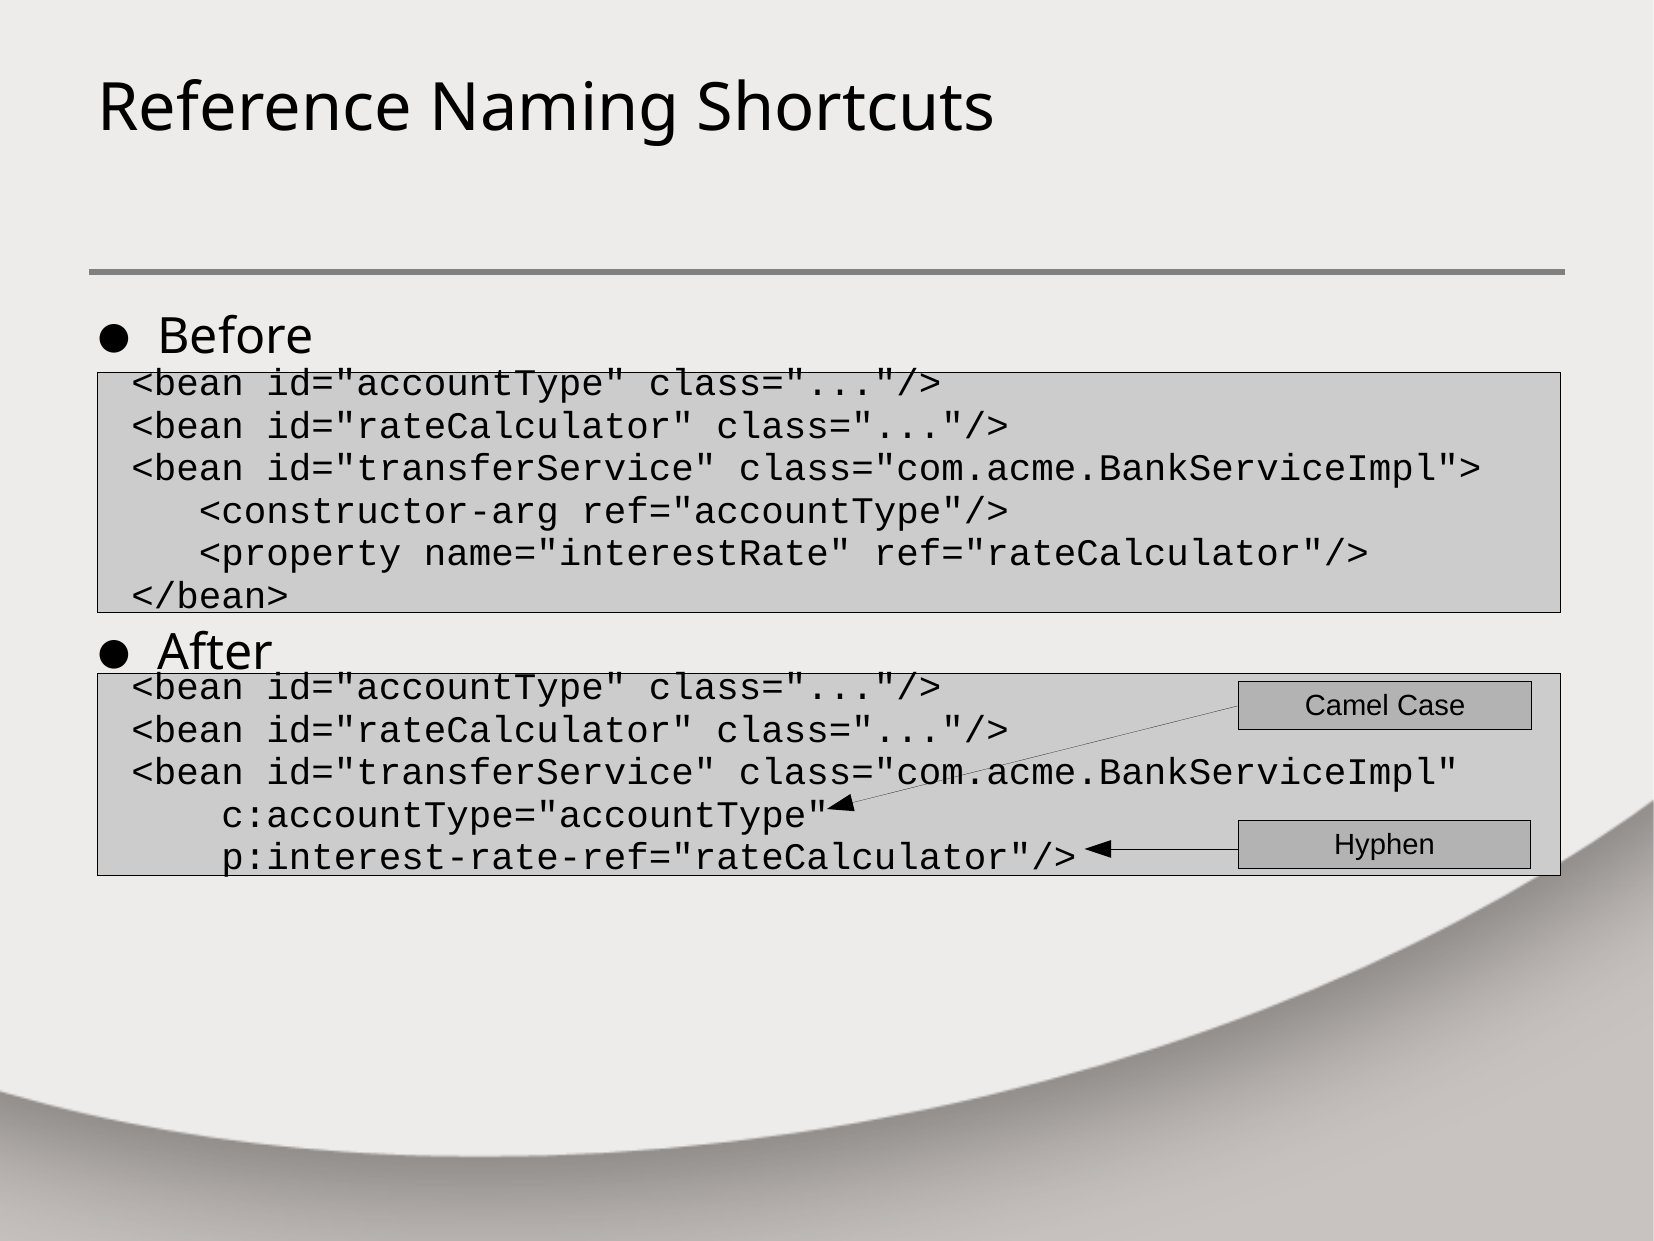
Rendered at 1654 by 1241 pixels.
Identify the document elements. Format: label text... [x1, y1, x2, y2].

title Reference Naming Shortcuts [97, 75, 1561, 226]
text_box Hyphen [1238, 820, 1531, 869]
list Before After [97, 300, 1561, 372]
list Before After [97, 876, 1561, 1163]
text_box Camel Case [1238, 681, 1532, 730]
picture [0, 0, 1654, 1241]
text_box <bean id="accountType" class="..."/> <bean id="rateCalculator" class="..."/> <bean id="transferService" class="com.acme.BankServiceImpl" c:accountType="accountType" p:interest-rate-ref="rateCalculator"/> [97, 673, 1561, 876]
text_box <bean id="accountType" class="..."/> <bean id="rateCalculator" class="..."/> <bean id="transferService" class="com.acme.BankServiceImpl"> <constructor-arg ref="accountType"/> <property name="interestRate" ref="rateCalculator"/> </bean> [97, 372, 1561, 613]
list Before After [97, 613, 1561, 673]
